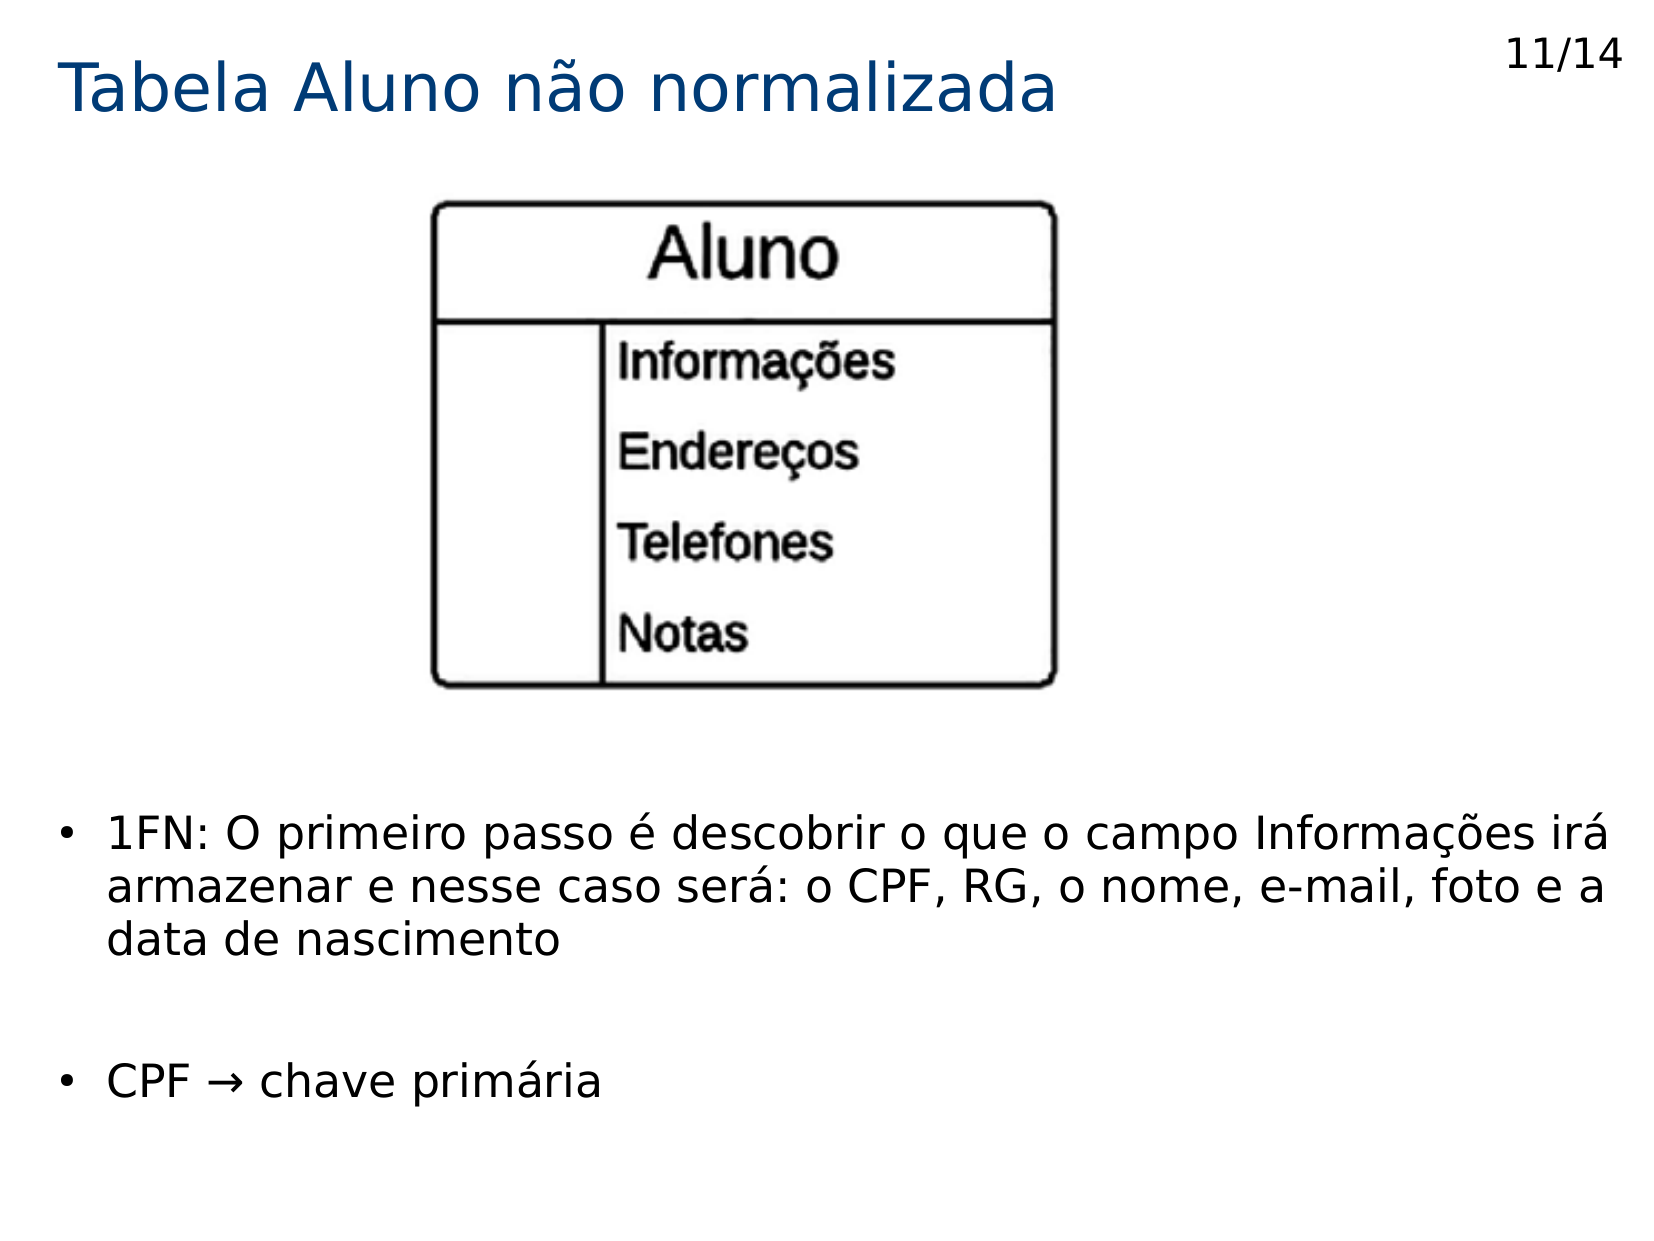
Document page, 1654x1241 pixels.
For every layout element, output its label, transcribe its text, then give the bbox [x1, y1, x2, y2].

picture [422, 192, 1069, 697]
title Tabela Aluno não normalizada [59, 29, 1506, 148]
list 1FN: O primeiro passo é descobrir o que o campo Informações irá armazenar e nesse caso será: o CPF, RG, o nome, e-mail, foto e a data de nascimento CPF → chave primária [59, 806, 1625, 1211]
